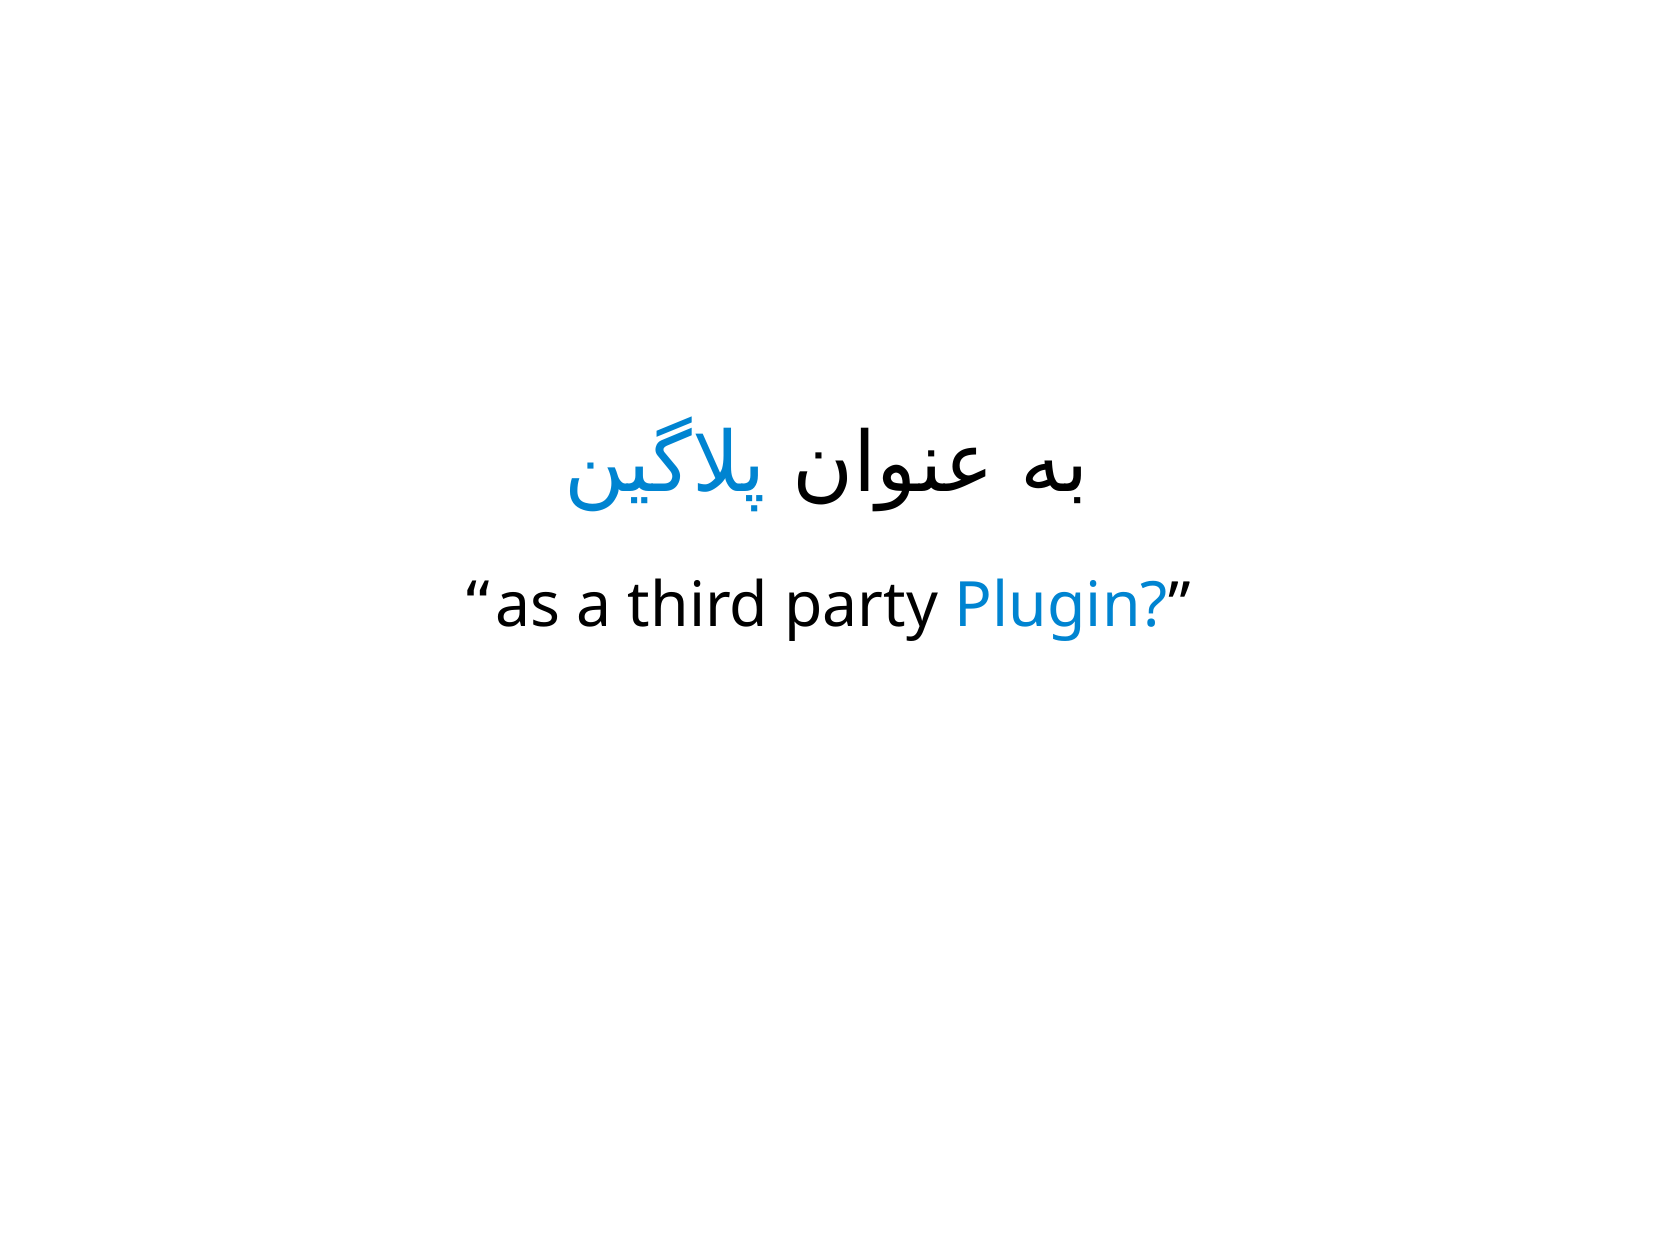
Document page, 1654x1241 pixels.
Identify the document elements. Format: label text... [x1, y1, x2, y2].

text_box به عنوان پلاگین “as a third party Plugin?” [82, 49, 1571, 1010]
